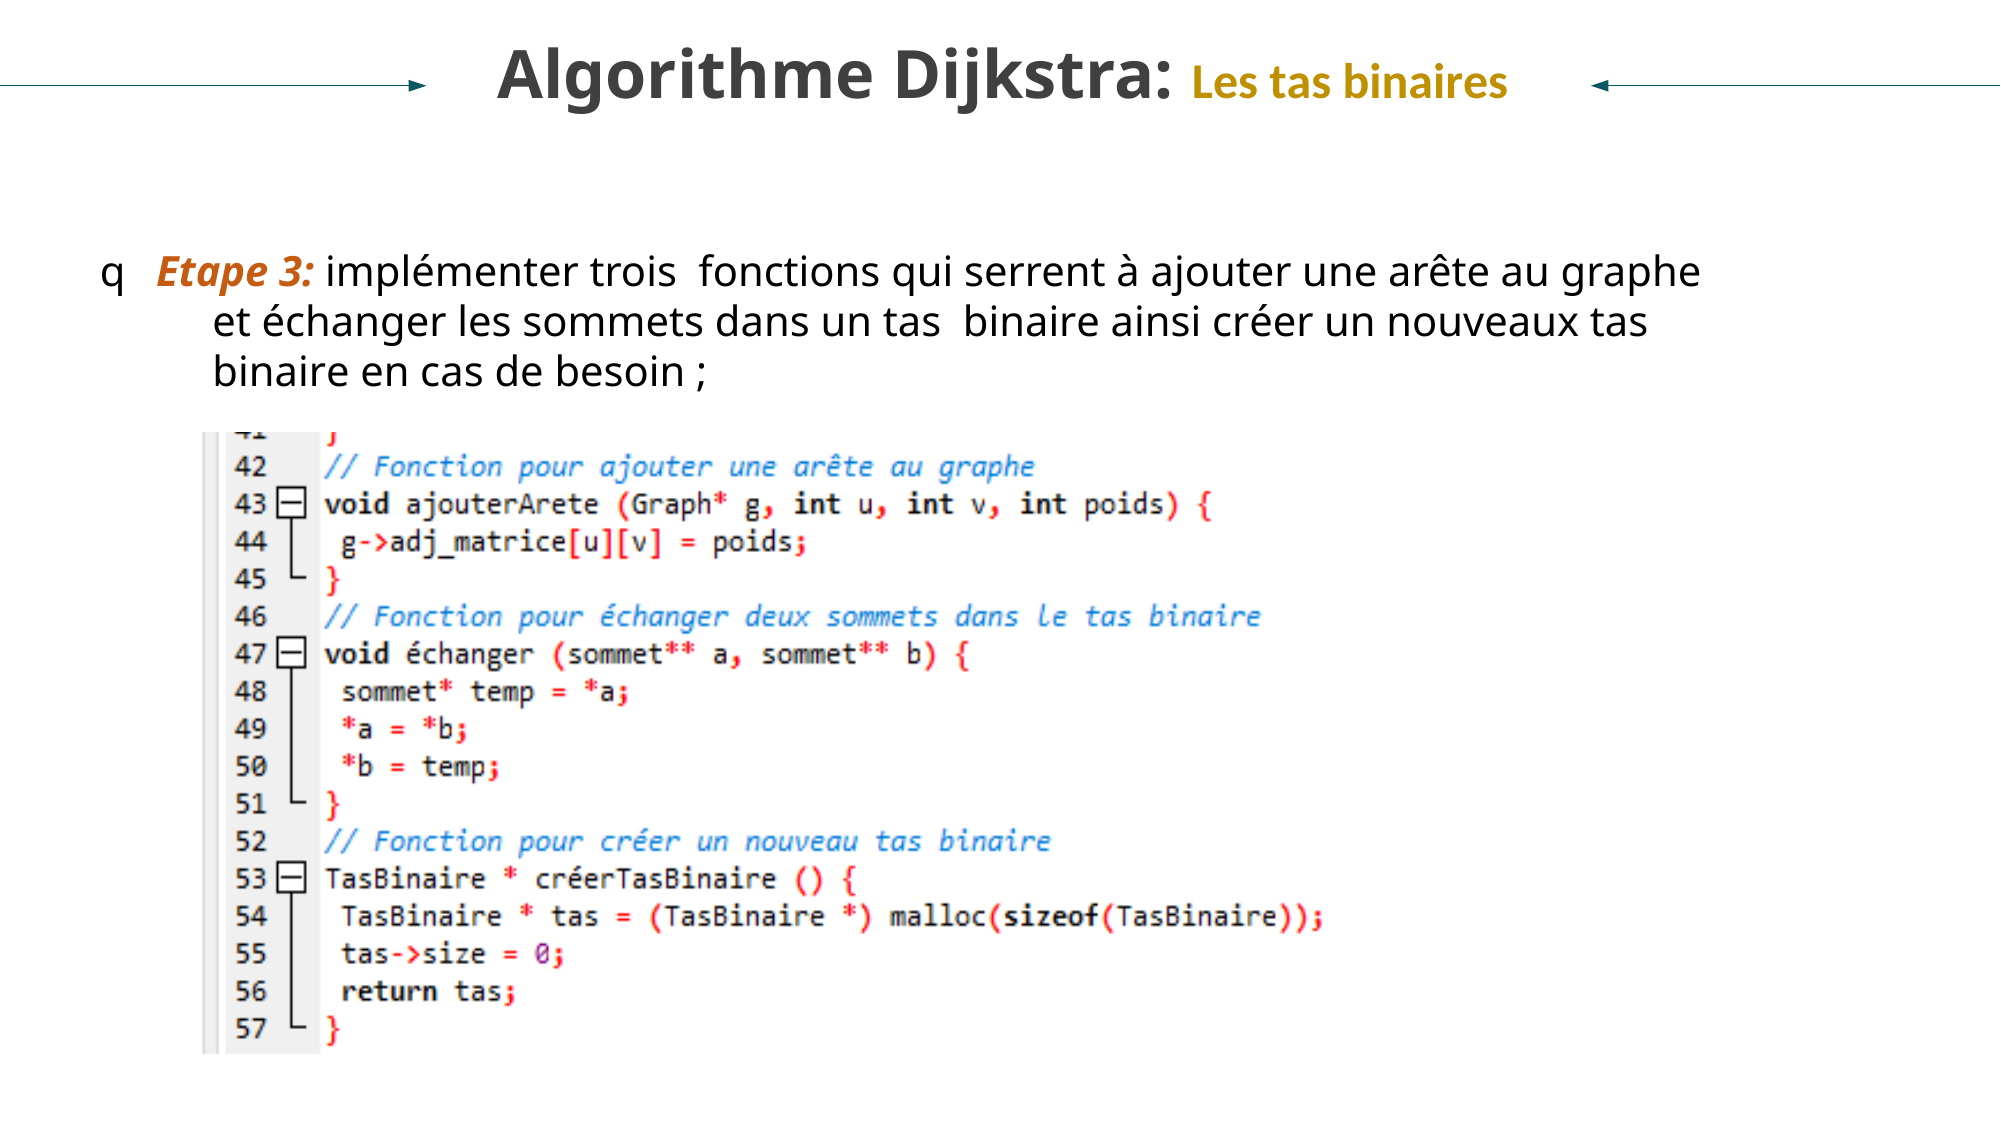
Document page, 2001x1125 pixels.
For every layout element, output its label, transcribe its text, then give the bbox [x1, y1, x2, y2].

text_box Etape 3: implémenter trois fonctions qui serrent à ajouter une arête au graphe et échanger les sommets dans un tas binaire ainsi créer un nouveaux tas binaire en cas de besoin ; [84, 237, 1742, 405]
picture [187, 432, 1742, 1054]
text_box Algorithme Dijkstra: Les tas binaires [267, 41, 1750, 115]
